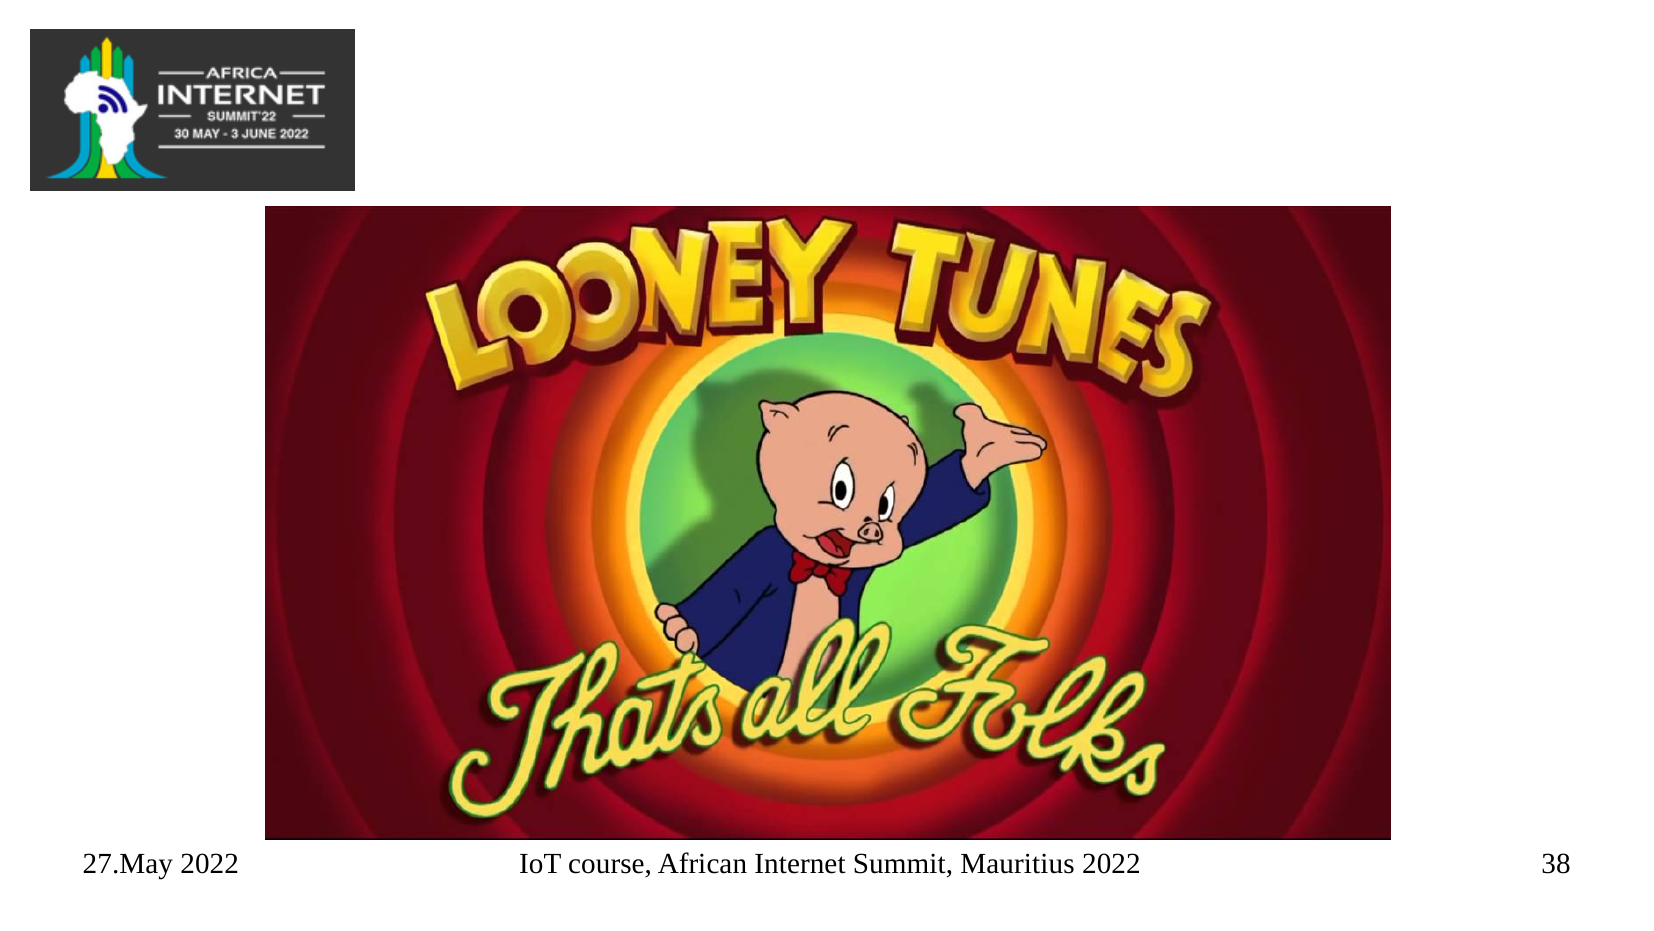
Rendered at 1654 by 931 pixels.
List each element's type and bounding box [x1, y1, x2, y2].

picture [30, 29, 355, 191]
picture [265, 206, 1391, 840]
